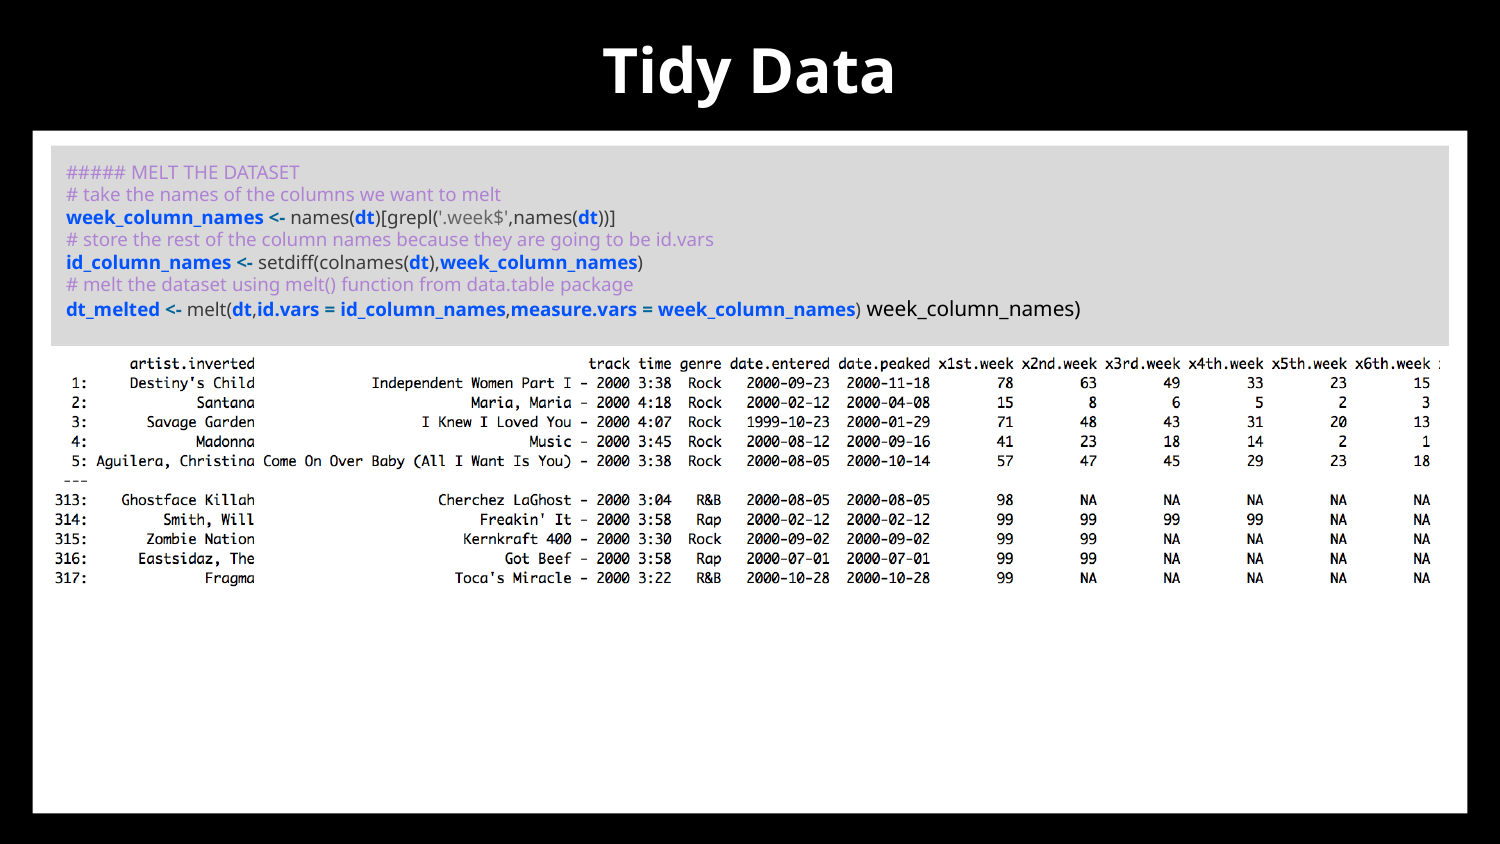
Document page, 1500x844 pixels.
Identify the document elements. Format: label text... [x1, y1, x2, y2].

text_box Tidy Data [32, 21, 1468, 116]
text_box ##### MELT THE DATASET # take the names of the columns we want to melt week_column_names <- names(dt)[grepl('.week$',names(dt))] # store the rest of the column names because they are going to be id.vars id_column_names <- setdiff(colnames(dt),week_column_names) # melt the dataset using melt() function from data.table package dt_melted <- melt(dt,id.vars = id_column_names,measure.vars = week_column_names) week_column_names) [51, 145, 1449, 346]
picture [51, 353, 1440, 587]
